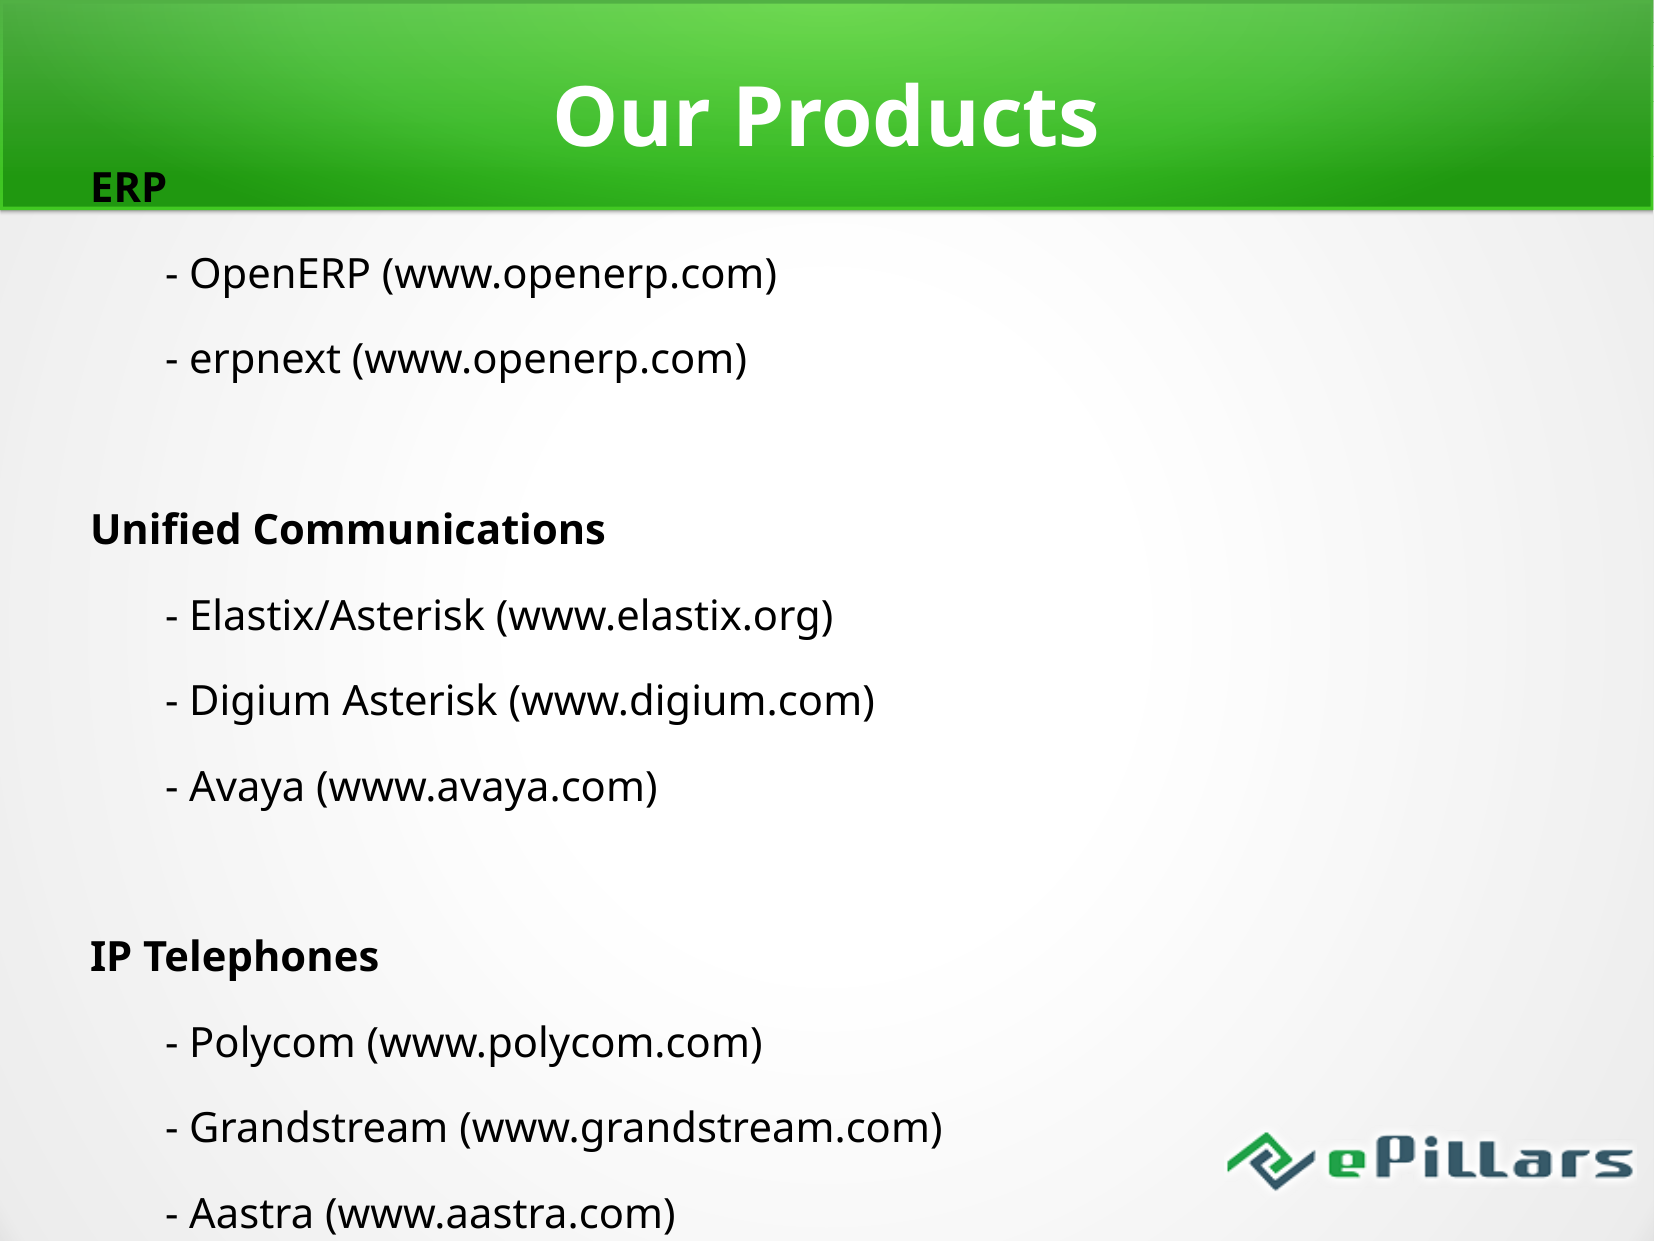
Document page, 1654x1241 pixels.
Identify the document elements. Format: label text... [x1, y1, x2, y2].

subtitle ERP - OpenERP (www.openerp.com) - erpnext (www.openerp.com) Unified Communications - Elastix/Asterisk (www.elastix.org) - Digium Asterisk (www.digium.com) - Avaya (www.avaya.com) IP Telephones - Polycom (www.polycom.com) - Grandstream (www.grandstream.com) - Aastra (www.aastra.com) [90, 238, 1576, 1132]
title Our Products [82, 49, 1571, 179]
picture [1224, 1124, 1637, 1201]
